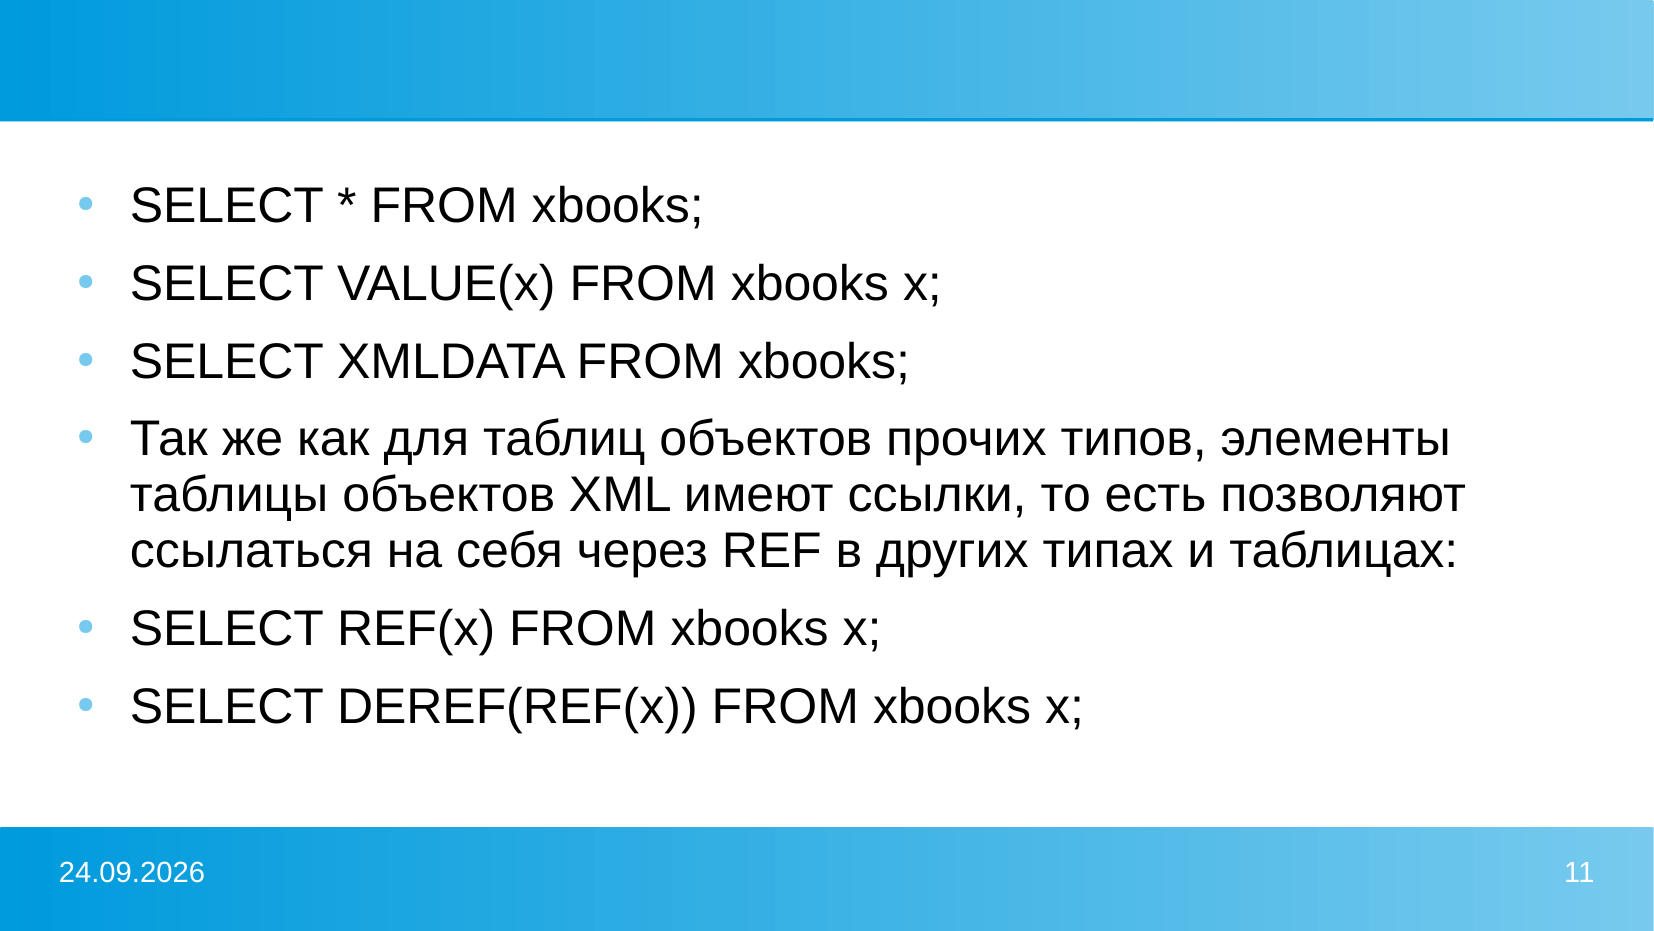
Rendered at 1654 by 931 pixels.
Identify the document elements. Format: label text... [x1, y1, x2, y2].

list SELECT * FROM xbooks; SELECT VALUE(x) FROM xbooks x; SELECT XMLDATA FROM xbooks; Так же как для таблиц объектов прочих типов, элементы таблицы объектов XML имеют ссылки, то есть позволяют ссылаться на себя через REF в других типах и таблицах: SELECT REF(x) FROM xbooks x; SELECT DEREF(REF(x)) FROM xbooks x; [59, 177, 1595, 768]
